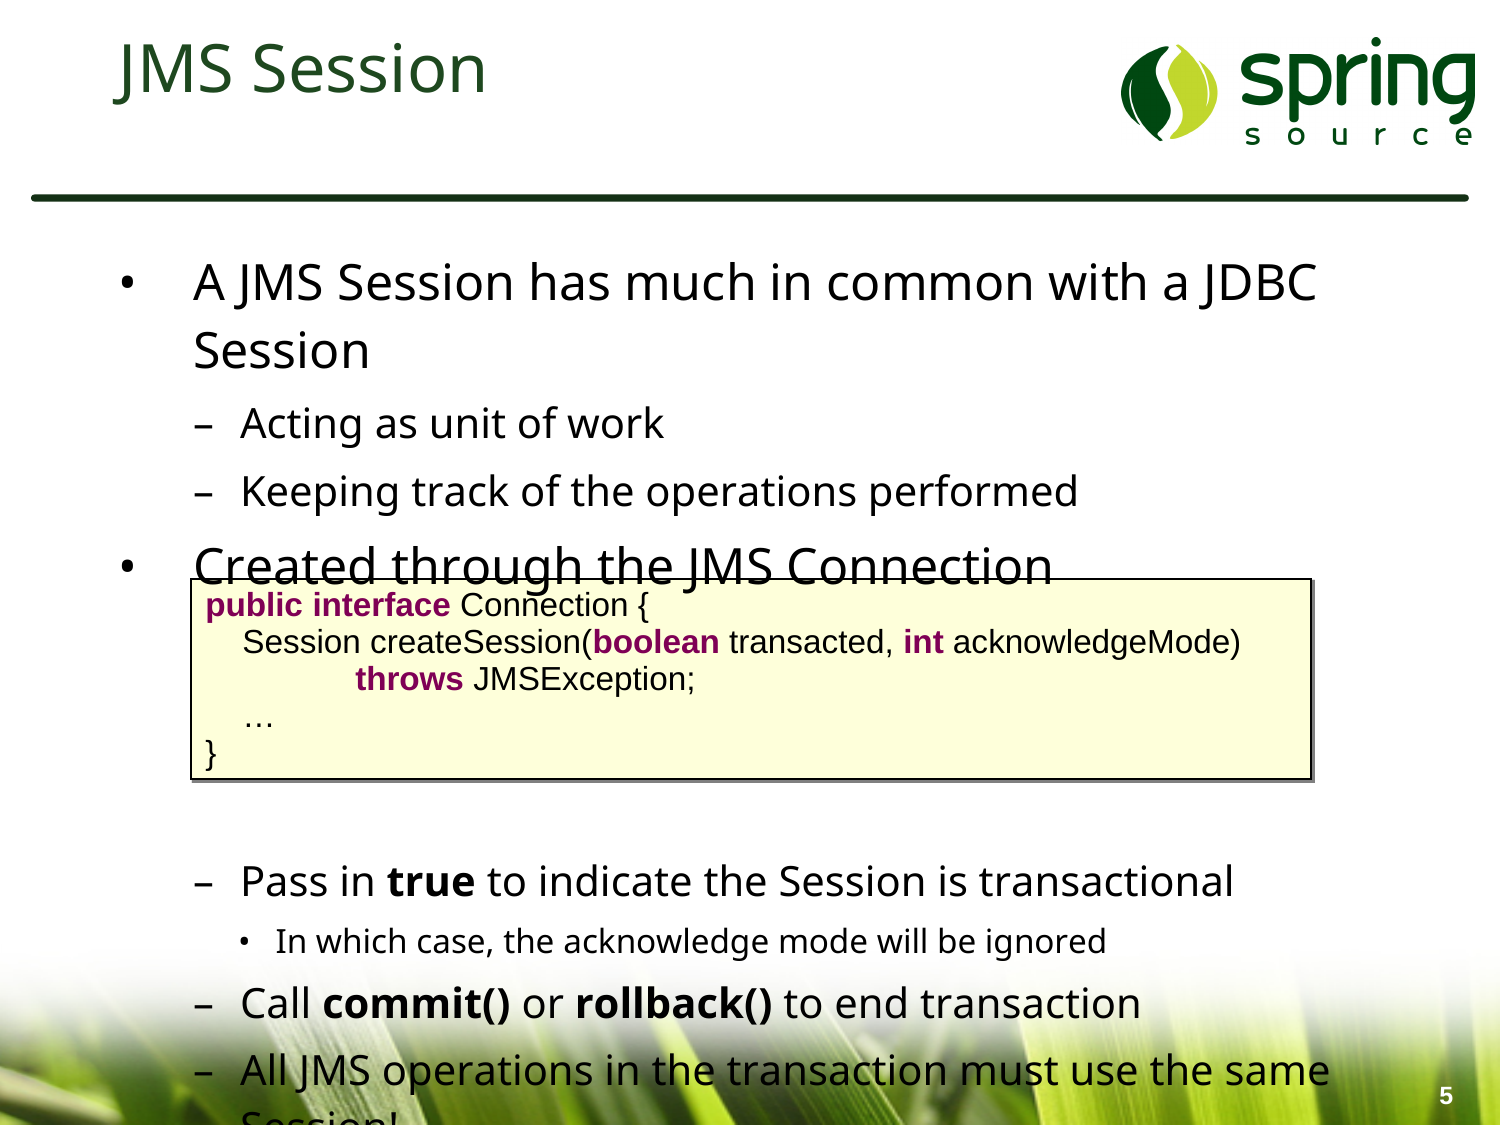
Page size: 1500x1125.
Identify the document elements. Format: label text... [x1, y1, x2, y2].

picture [0, 944, 1500, 1125]
list A JMS Session has much in common with a JDBC Session Acting as unit of work Keeping track of the operations performed Created through the JMS Connection Pass in true to indicate the Session is transactional In which case, the acknowledge mode will be ignored Call commit() or rollback() to end transaction All JMS operations in the transaction must use the same Session! [103, 239, 1394, 1076]
picture [1250, 1076, 1260, 1082]
picture [764, 1076, 774, 1082]
picture [528, 1076, 541, 1082]
picture [1136, 37, 1475, 145]
title JMS Session [103, 13, 1136, 177]
picture [387, 1076, 400, 1082]
picture [834, 1076, 844, 1082]
picture [1005, 1076, 1016, 1082]
picture [414, 1076, 426, 1082]
picture [479, 1076, 489, 1082]
picture [903, 1076, 916, 1082]
picture [1076, 1076, 1087, 1082]
